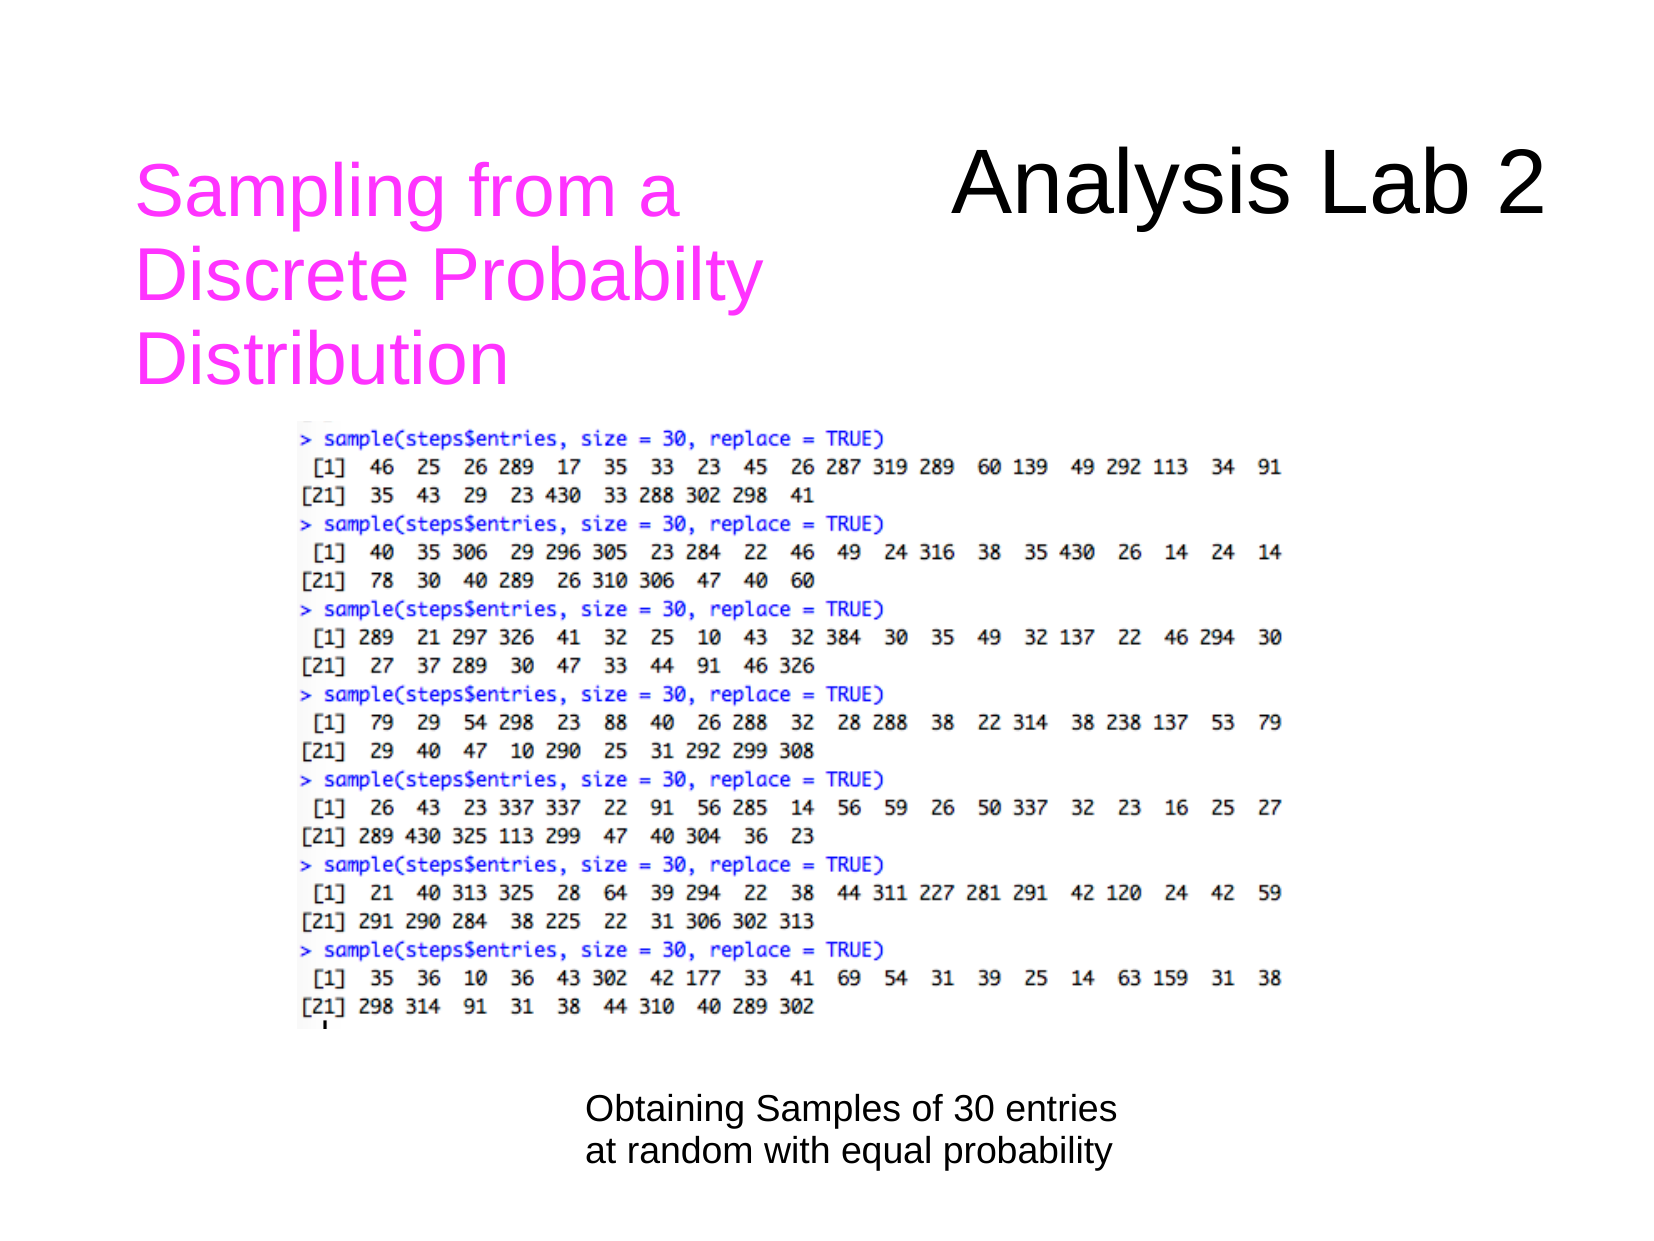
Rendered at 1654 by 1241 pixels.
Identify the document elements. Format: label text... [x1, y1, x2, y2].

title Analysis Lab 2 [60, 77, 1549, 286]
text_box Sampling from a Discrete Probabilty Distribution [120, 140, 1006, 450]
picture [297, 421, 1310, 1029]
text_box Obtaining Samples of 30 entries at random with equal probability [570, 1079, 1145, 1179]
